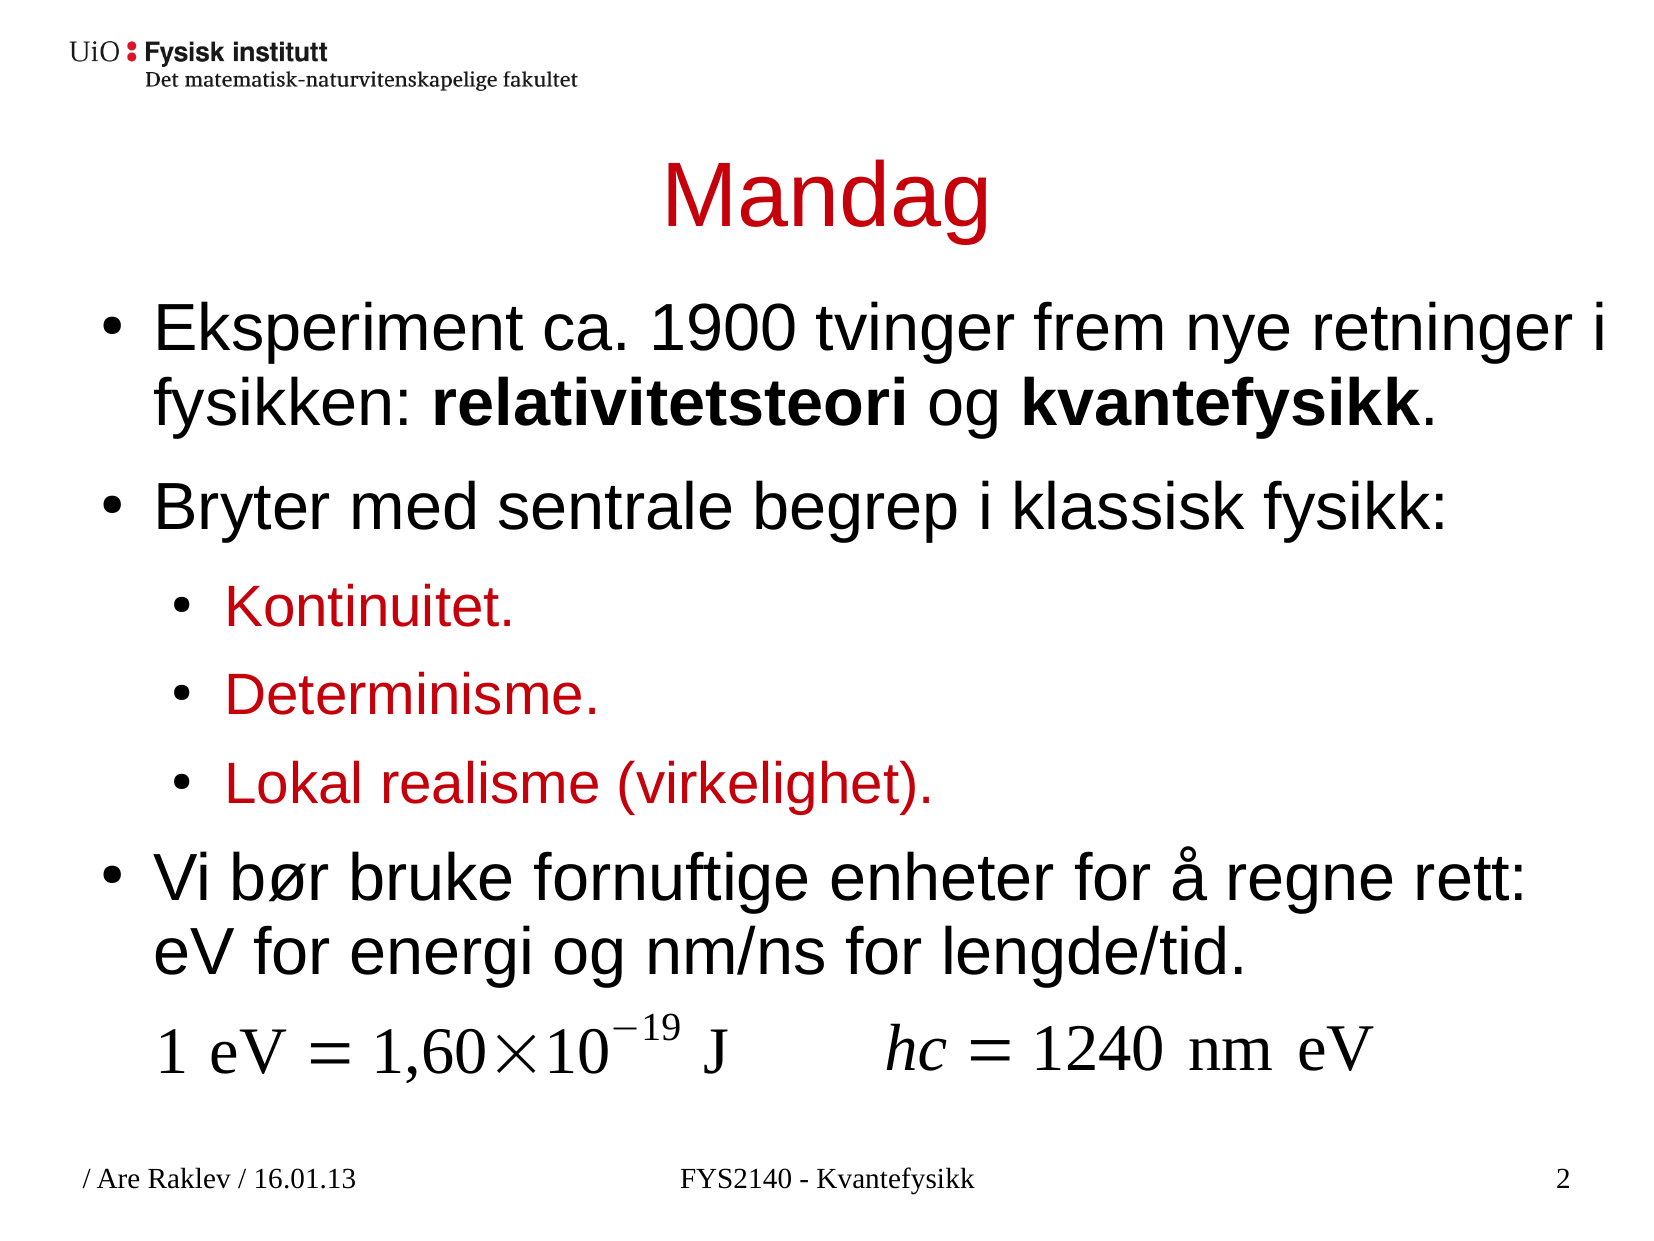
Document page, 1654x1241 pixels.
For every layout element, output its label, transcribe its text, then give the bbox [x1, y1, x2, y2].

list Eksperiment ca. 1900 tvinger frem nye retninger i fysikken: relativitetsteori og kvantefysikk. Bryter med sentrale begrep i klassisk fysikk: Kontinuitet. Determinisme. Lokal realisme (virkelighet). Vi bør bruke fornuftige enheter for å regne rett: eV for energi og nm/ns for lengde/tid. [82, 290, 1613, 1094]
chart [876, 1010, 1384, 1085]
picture [68, 37, 581, 93]
title Mandag [82, 90, 1571, 290]
chart [150, 1004, 738, 1088]
